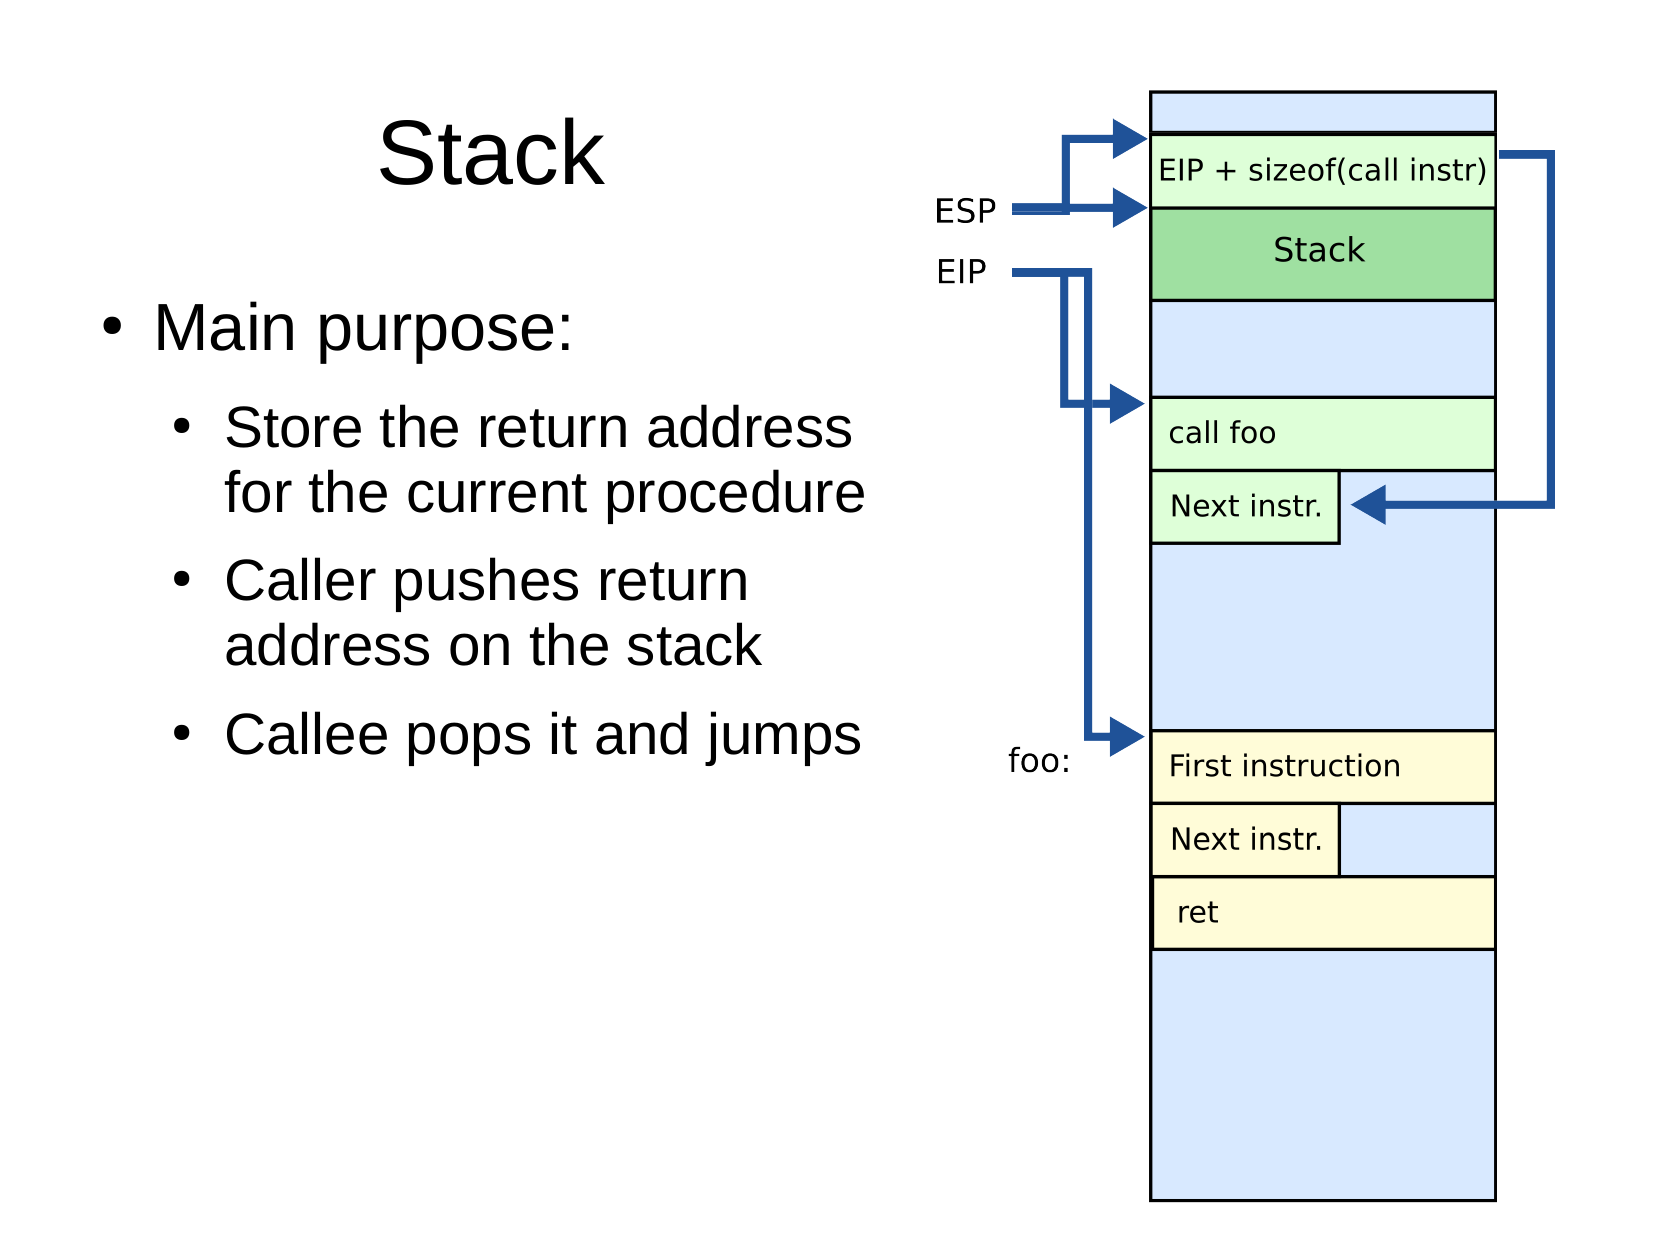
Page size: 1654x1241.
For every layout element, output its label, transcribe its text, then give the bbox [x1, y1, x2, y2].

picture [937, 80, 1555, 1212]
title Stack [82, 49, 901, 257]
list Main purpose: Store the return address for the current procedure Caller pushes return address on the stack Callee pops it and jumps [82, 290, 901, 1010]
